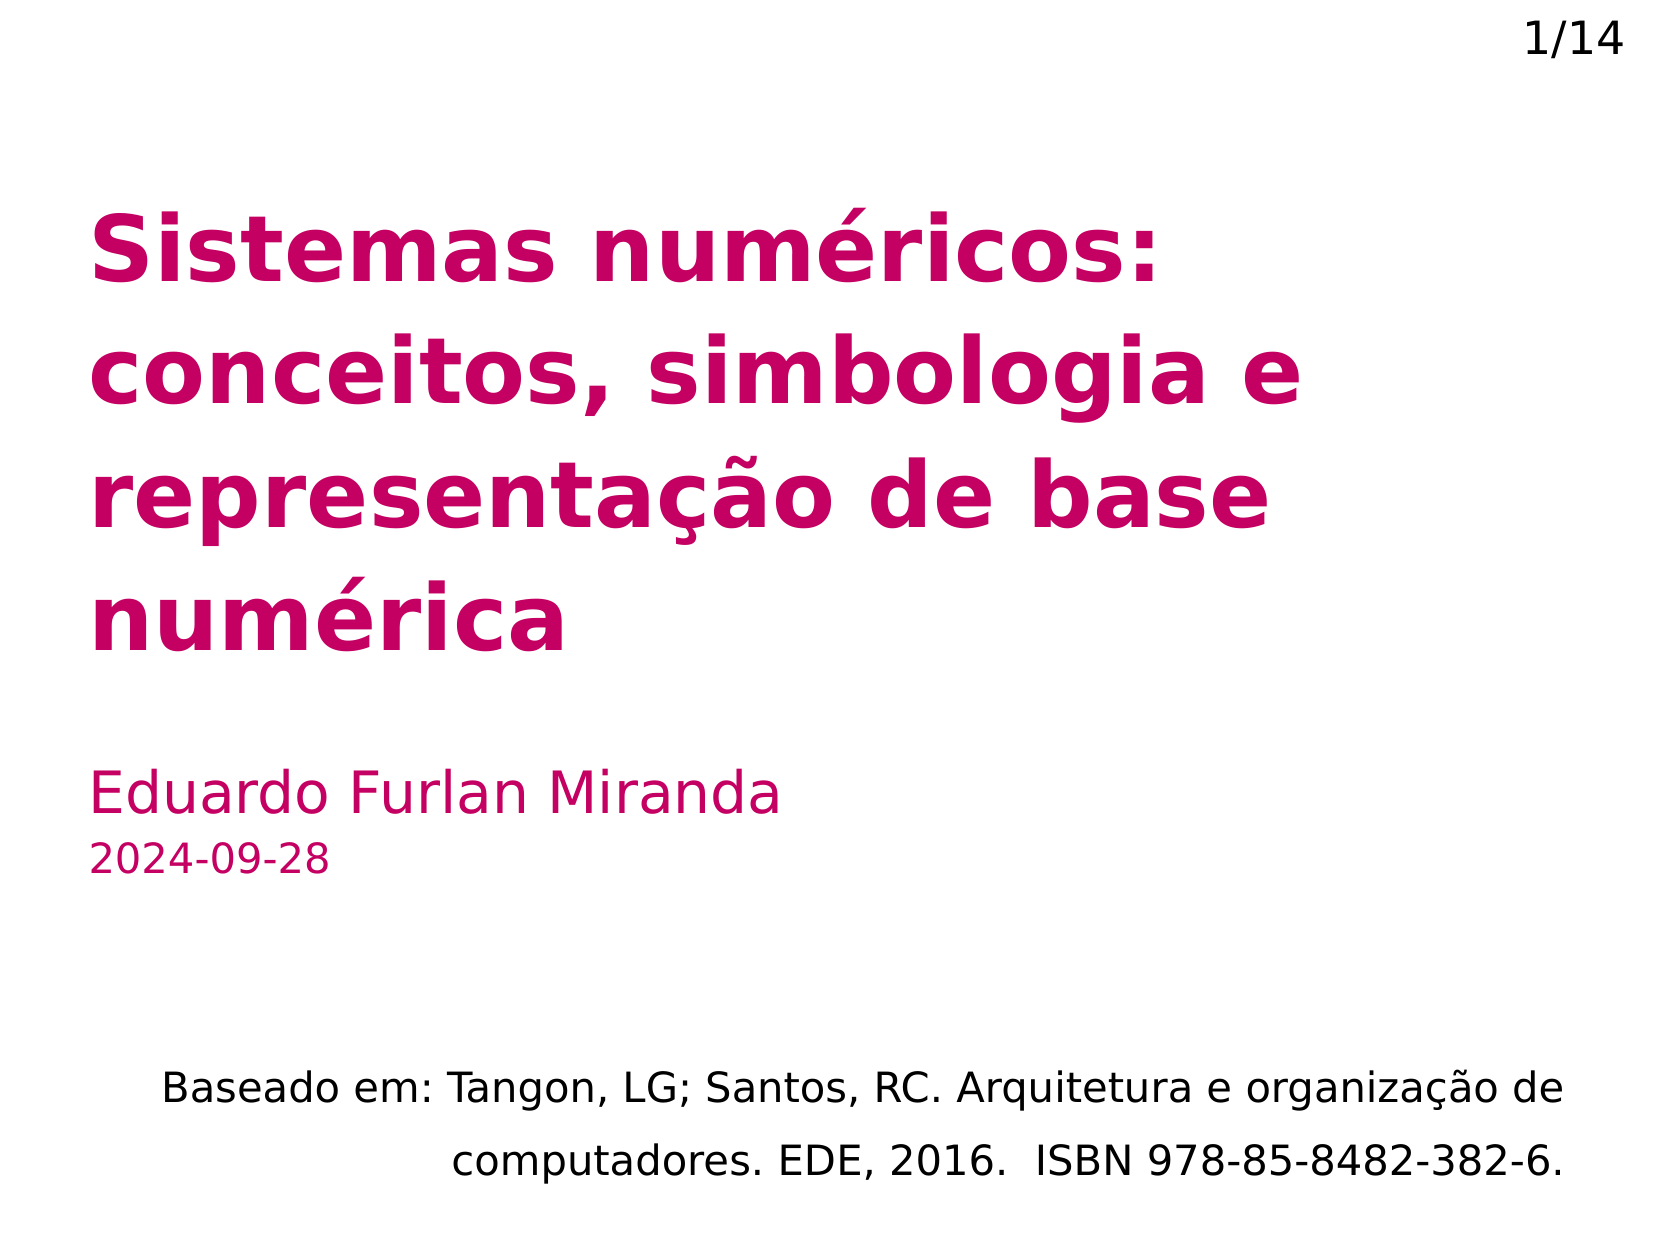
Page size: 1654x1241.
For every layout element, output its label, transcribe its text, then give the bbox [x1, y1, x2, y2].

title Sistemas numéricos: conceitos, simbologia e representação de base numérica Eduardo Furlan Miranda 2024-09-28 [88, 29, 1565, 1034]
list Baseado em: Tangon, LG; Santos, RC. Arquitetura e organização de computadores. EDE, 2016. ISBN 978-85-8482-382-6. [153, 1039, 1565, 1211]
